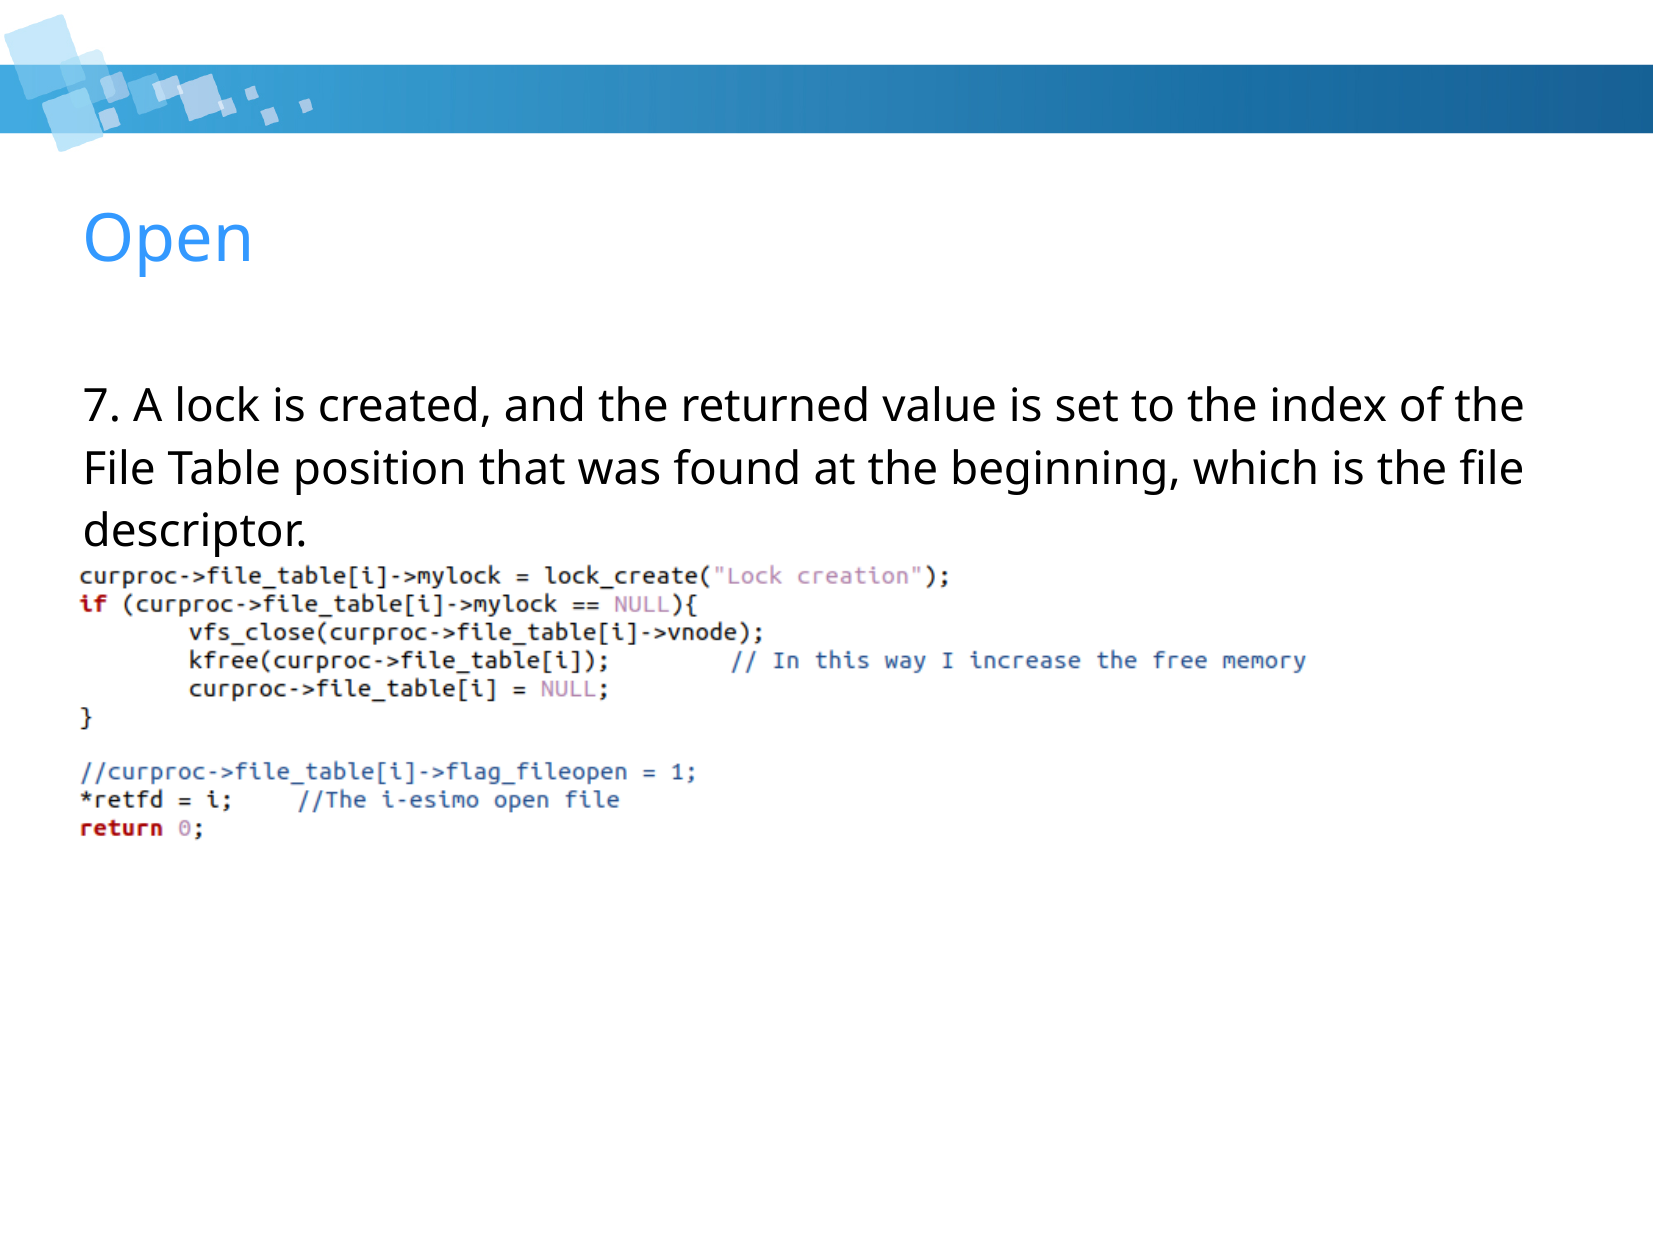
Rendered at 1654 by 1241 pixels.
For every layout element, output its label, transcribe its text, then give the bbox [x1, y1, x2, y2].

list 7. A lock is created, and the returned value is set to the index of the File Table position that was found at the beginning, which is the file descriptor. [82, 372, 1571, 1093]
title Open [82, 132, 1571, 340]
picture [0, 0, 1653, 1238]
